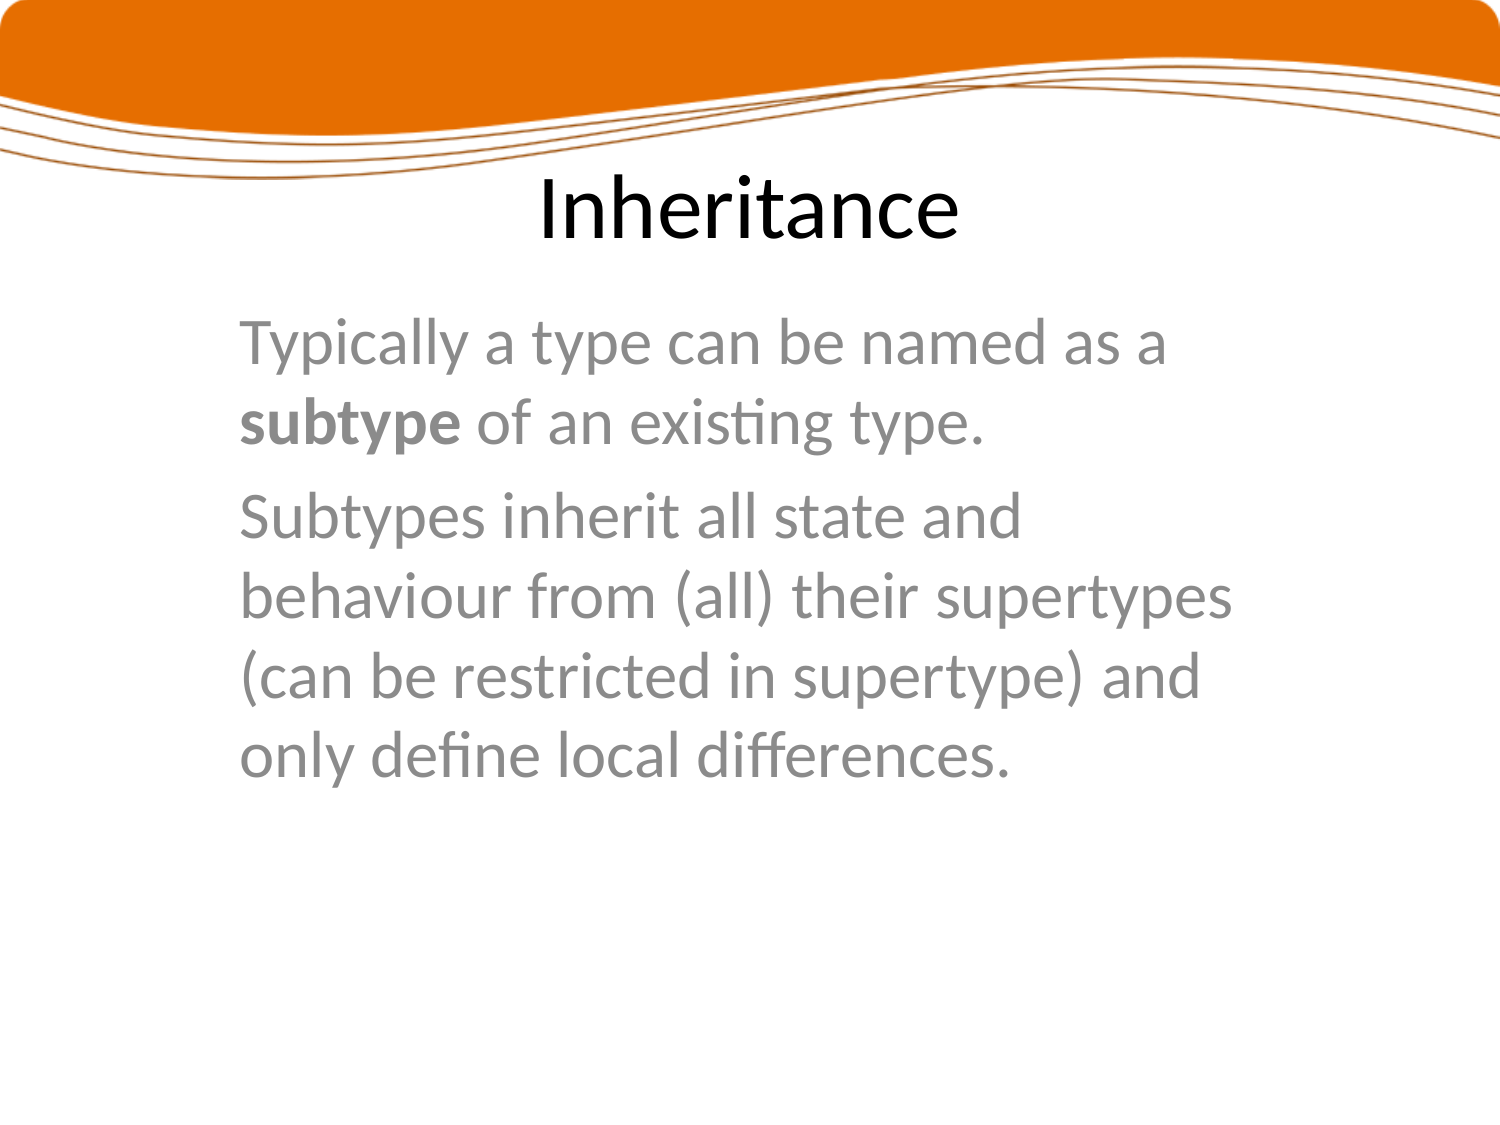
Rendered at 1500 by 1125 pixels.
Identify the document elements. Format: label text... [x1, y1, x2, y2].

text_box Typically a type can be named as a subtype of an existing type. Subtypes inherit all state and behaviour from (all) their supertypes (can be restricted in supertype) and only define local differences. [224, 290, 1275, 988]
picture [0, 0, 1500, 180]
text_box Inheritance [74, 125, 1425, 279]
